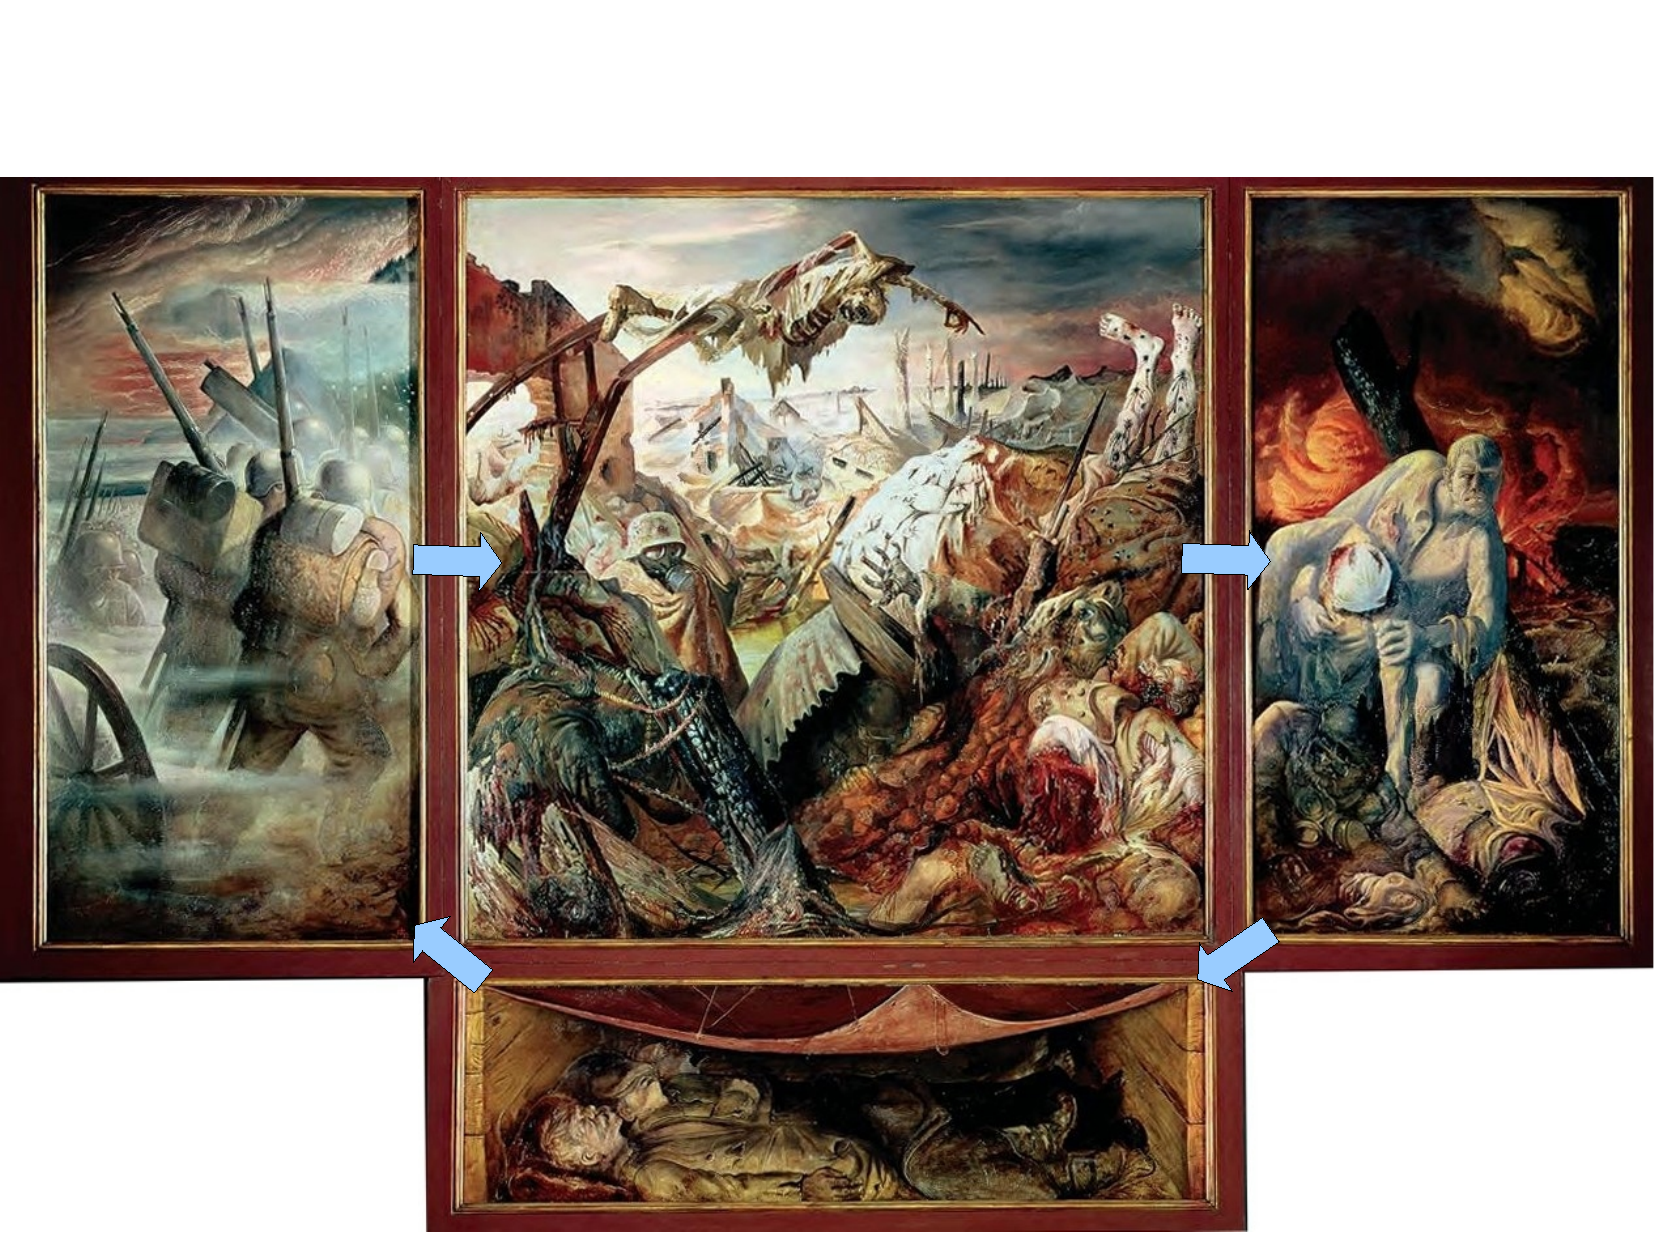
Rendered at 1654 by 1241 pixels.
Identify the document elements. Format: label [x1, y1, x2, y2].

picture [0, 177, 1654, 1232]
text_box [413, 916, 493, 993]
text_box [1181, 530, 1271, 590]
text_box [412, 532, 502, 592]
text_box [1197, 917, 1280, 992]
